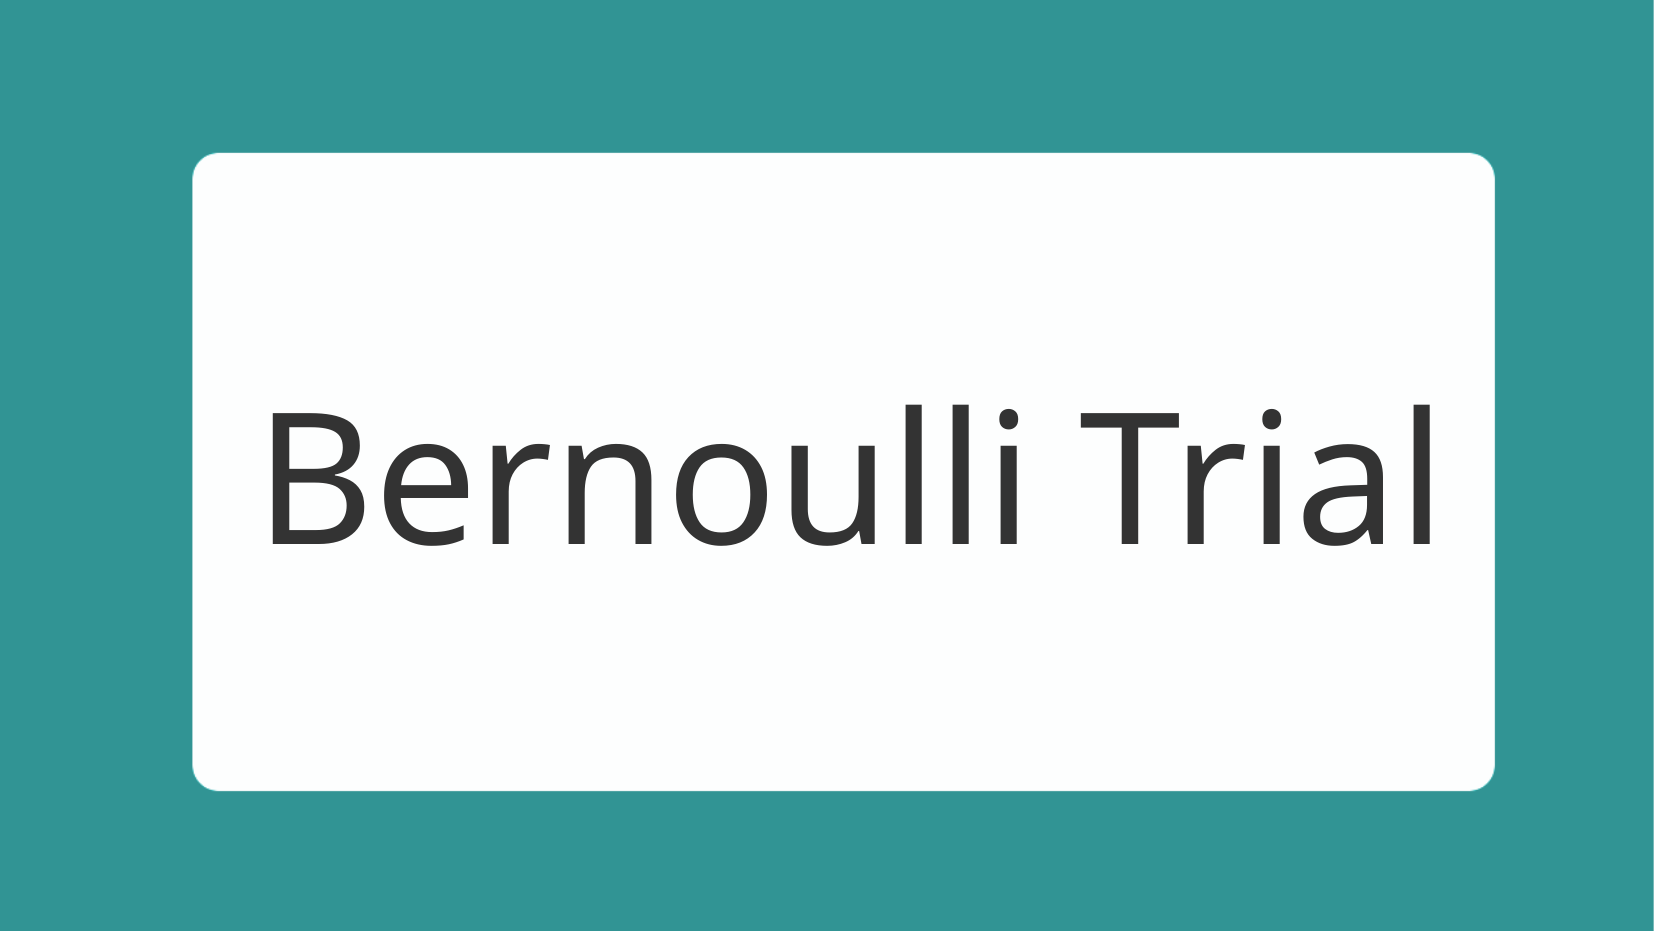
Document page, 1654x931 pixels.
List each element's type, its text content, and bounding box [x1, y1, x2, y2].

title Bernoulli Trial [226, 172, 1477, 773]
picture [0, 0, 1654, 931]
